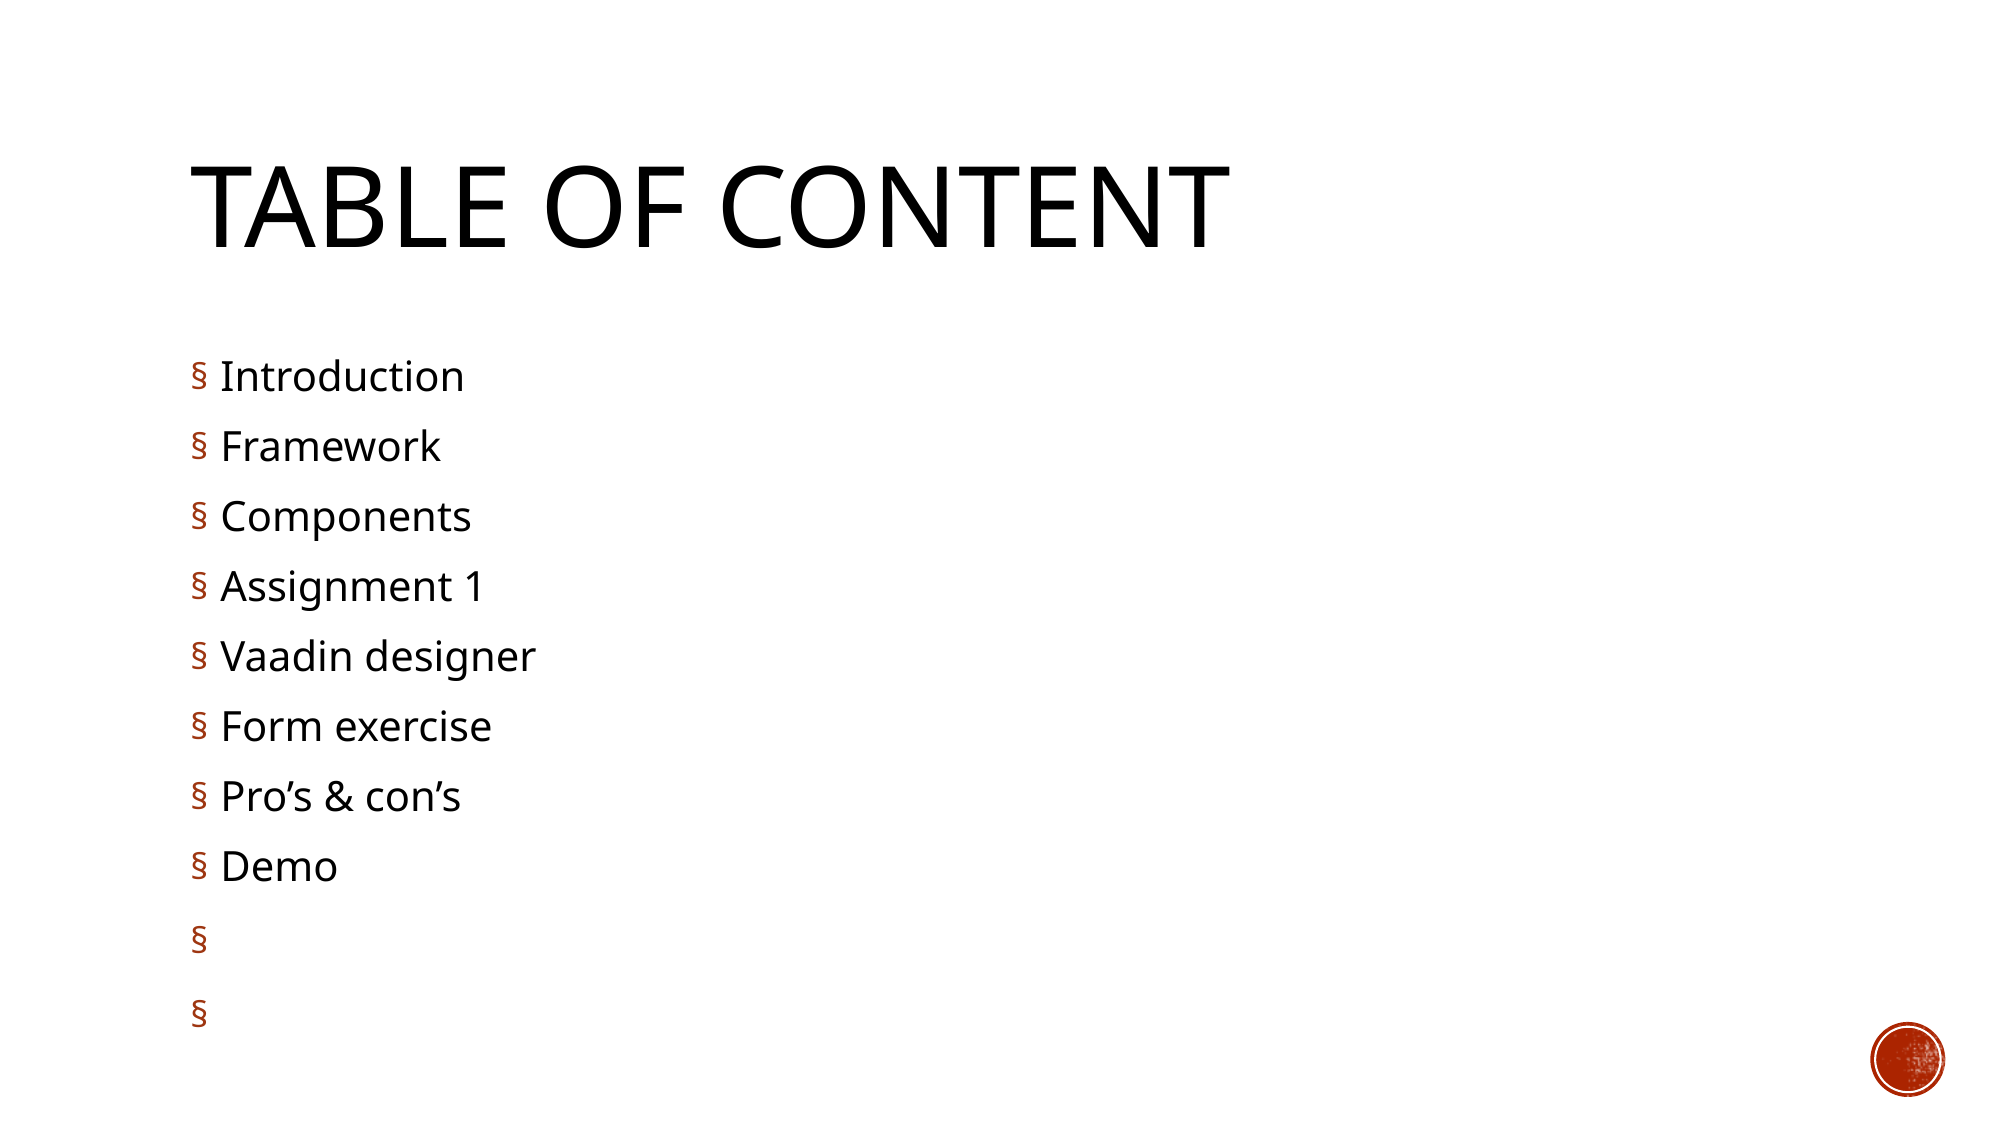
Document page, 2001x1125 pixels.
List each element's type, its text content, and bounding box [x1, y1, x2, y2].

title Table of content [175, 79, 1826, 344]
list Introduction Framework Components Assignment 1 Vaadin designer Form exercise Pro’s & con’s Demo [175, 348, 1826, 1013]
